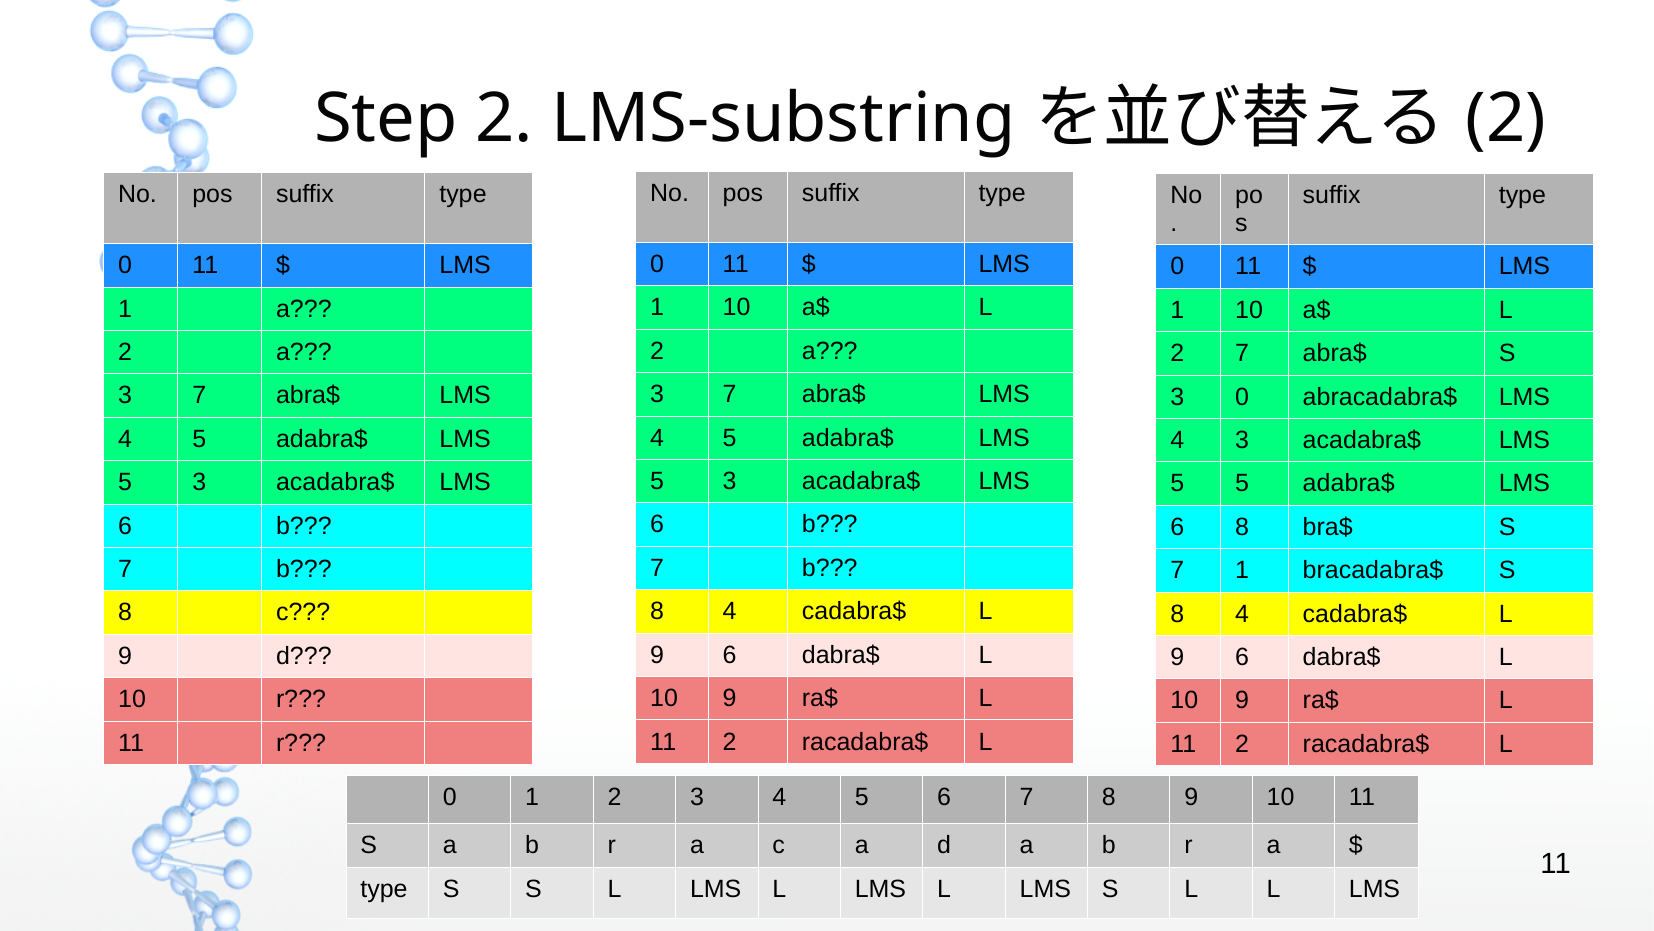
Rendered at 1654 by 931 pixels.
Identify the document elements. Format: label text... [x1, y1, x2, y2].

table_header pos [178, 173, 261, 243]
table_cell bra$ [1289, 506, 1484, 548]
table_header 3 [676, 776, 758, 823]
table_cell 4 [1221, 593, 1288, 635]
table_cell 6 [104, 505, 177, 547]
table_header 9 [1170, 776, 1252, 823]
table_cell 7 [1156, 549, 1220, 592]
table_cell 11 [1221, 245, 1288, 288]
table_cell 1 [1156, 289, 1220, 331]
table_cell $ [262, 244, 424, 287]
table_cell r [594, 824, 675, 867]
table_cell 11 [104, 722, 177, 764]
table_header 7 [1006, 776, 1087, 823]
table_cell LMS [965, 417, 1073, 459]
table_cell LMS [1485, 462, 1593, 505]
table_cell b??? [262, 505, 424, 547]
table_cell 6 [1221, 636, 1288, 678]
table_cell [709, 503, 787, 546]
table_cell a [1253, 824, 1334, 867]
table_cell c??? [262, 591, 424, 634]
table_cell 3 [1156, 376, 1220, 418]
table_cell b [1088, 824, 1169, 867]
table_cell L [923, 868, 1005, 918]
table_cell 6 [1156, 506, 1220, 548]
table_header 1 [511, 776, 593, 823]
table_cell 3 [709, 460, 787, 502]
table_cell S [429, 868, 510, 918]
table_cell [178, 591, 261, 634]
table_cell [425, 591, 532, 634]
table_cell L [965, 634, 1073, 676]
table_cell 0 [1156, 245, 1220, 288]
table_cell [178, 505, 261, 547]
table_cell LMS [676, 868, 758, 918]
table_cell racadabra$ [1289, 723, 1484, 765]
table_cell [709, 547, 787, 589]
table_cell 11 [709, 243, 787, 285]
table_cell 8 [636, 590, 708, 633]
table_header suffix [788, 172, 964, 242]
table_cell 6 [636, 503, 708, 546]
table_cell 2 [709, 720, 787, 763]
table_cell [178, 288, 261, 330]
table_cell 5 [178, 418, 261, 460]
table_cell 5 [1156, 462, 1220, 505]
table_cell type [347, 868, 428, 918]
table_cell a??? [262, 288, 424, 330]
table_header No. [104, 173, 177, 243]
table_header 2 [594, 776, 675, 823]
table_cell [178, 722, 261, 764]
table_cell [178, 548, 261, 590]
table_cell dabra$ [788, 634, 964, 676]
table_cell 1 [104, 288, 177, 330]
table_cell 7 [178, 374, 261, 417]
table_cell a [841, 824, 922, 867]
table_header 10 [1253, 776, 1334, 823]
table_header 0 [429, 776, 510, 823]
table_cell 10 [709, 286, 787, 329]
table_cell abra$ [262, 374, 424, 417]
table_header type [965, 172, 1073, 242]
table_cell a$ [788, 286, 964, 329]
table_cell 8 [1221, 506, 1288, 548]
table_cell 10 [636, 677, 708, 719]
table_cell 11 [178, 244, 261, 287]
table_cell [965, 330, 1073, 372]
table_cell [709, 330, 787, 372]
table_cell 8 [1156, 593, 1220, 635]
table_cell 7 [709, 373, 787, 416]
table_cell L [1485, 289, 1593, 331]
table_cell L [594, 868, 675, 918]
table_cell 9 [104, 635, 177, 677]
table_cell 6 [709, 634, 787, 676]
table_cell c [759, 824, 840, 867]
table_cell 9 [636, 634, 708, 676]
table_cell bracadabra$ [1289, 549, 1484, 592]
table_cell 9 [1156, 636, 1220, 678]
table_cell 7 [104, 548, 177, 590]
table_cell a$ [1289, 289, 1484, 331]
table_cell 0 [636, 243, 708, 285]
table_cell L [1485, 593, 1593, 635]
table_cell r??? [262, 722, 424, 764]
table_cell [178, 635, 261, 677]
table_cell LMS [841, 868, 922, 918]
table_cell 3 [104, 374, 177, 417]
table_cell LMS [1485, 419, 1593, 461]
table_cell 4 [709, 590, 787, 633]
table_cell 2 [104, 331, 177, 373]
table_cell acadabra$ [1289, 419, 1484, 461]
table_cell dabra$ [1289, 636, 1484, 678]
table_cell LMS [425, 418, 532, 460]
table_cell LMS [1335, 868, 1418, 918]
table_cell LMS [1485, 245, 1593, 288]
table_cell LMS [965, 243, 1073, 285]
table_cell abracadabra$ [1289, 376, 1484, 418]
table_cell [425, 505, 532, 547]
table_cell 3 [178, 461, 261, 504]
table_header 11 [1335, 776, 1418, 823]
table_cell 0 [104, 244, 177, 287]
table_header pos [709, 172, 787, 242]
table_cell L [965, 590, 1073, 633]
table_cell abra$ [788, 373, 964, 416]
table_cell acadabra$ [262, 461, 424, 504]
table_cell $ [1289, 245, 1484, 288]
table_cell ra$ [1289, 679, 1484, 722]
table_cell [178, 331, 261, 373]
table_cell S [347, 824, 428, 867]
table_cell S [1485, 506, 1593, 548]
table_cell 1 [636, 286, 708, 329]
table_cell a [1006, 824, 1087, 867]
table_cell 2 [636, 330, 708, 372]
table_cell 10 [1221, 289, 1288, 331]
table_cell d??? [262, 635, 424, 677]
table_header No. [636, 172, 708, 242]
table_cell [965, 503, 1073, 546]
table_header suffix [262, 173, 424, 243]
table_cell [178, 678, 261, 721]
table_cell LMS [425, 374, 532, 417]
table_cell 1 [1221, 549, 1288, 592]
table_cell 5 [636, 460, 708, 502]
table_cell L [1170, 868, 1252, 918]
table_cell adabra$ [788, 417, 964, 459]
table_cell 11 [636, 720, 708, 763]
table_cell 4 [1156, 419, 1220, 461]
table_cell a [429, 824, 510, 867]
table_cell abra$ [1289, 332, 1484, 375]
table_cell L [1253, 868, 1334, 918]
table_cell 2 [1156, 332, 1220, 375]
table_cell S [1485, 332, 1593, 375]
table_cell d [923, 824, 1005, 867]
table_header [347, 776, 428, 823]
table_cell L [1485, 723, 1593, 765]
table_cell L [965, 286, 1073, 329]
table_cell 3 [636, 373, 708, 416]
table_cell a??? [788, 330, 964, 372]
table_cell adabra$ [1289, 462, 1484, 505]
table_cell 5 [104, 461, 177, 504]
table_header suffix [1289, 174, 1484, 244]
table_cell [425, 331, 532, 373]
table_header 5 [841, 776, 922, 823]
table_cell [425, 678, 532, 721]
table_cell b??? [262, 548, 424, 590]
table_cell 5 [709, 417, 787, 459]
table_cell a??? [262, 331, 424, 373]
table_cell L [1485, 636, 1593, 678]
table_cell r [1170, 824, 1252, 867]
table_cell $ [788, 243, 964, 285]
picture [0, 0, 1654, 931]
table_cell L [965, 720, 1073, 763]
table_cell racadabra$ [788, 720, 964, 763]
table_cell [425, 635, 532, 677]
table_cell ra$ [788, 677, 964, 719]
table_cell a [676, 824, 758, 867]
table_cell 10 [1156, 679, 1220, 722]
table_cell 0 [1221, 376, 1288, 418]
table_cell [965, 547, 1073, 589]
table_cell 9 [709, 677, 787, 719]
table_header type [1485, 174, 1593, 244]
table_cell S [1485, 549, 1593, 592]
table_cell b??? [788, 547, 964, 589]
table_cell L [1485, 679, 1593, 722]
table_cell cadabra$ [788, 590, 964, 633]
table_cell 3 [1221, 419, 1288, 461]
table_cell 8 [104, 591, 177, 634]
table_cell LMS [425, 461, 532, 504]
table_cell 4 [104, 418, 177, 460]
table_cell S [1088, 868, 1169, 918]
table_cell b??? [788, 503, 964, 546]
table_header type [425, 173, 532, 243]
table_cell 7 [636, 547, 708, 589]
table_header 8 [1088, 776, 1169, 823]
table_cell S [511, 868, 593, 918]
table_cell 2 [1221, 723, 1288, 765]
table_cell cadabra$ [1289, 593, 1484, 635]
table_cell [425, 288, 532, 330]
table_cell r??? [262, 678, 424, 721]
table_cell LMS [965, 373, 1073, 416]
table_cell acadabra$ [788, 460, 964, 502]
table_cell b [511, 824, 593, 867]
table_cell 4 [636, 417, 708, 459]
table_cell [425, 722, 532, 764]
table_cell 11 [1156, 723, 1220, 765]
table_header 6 [923, 776, 1005, 823]
table_cell adabra$ [262, 418, 424, 460]
table_cell 5 [1221, 462, 1288, 505]
table_cell 9 [1221, 679, 1288, 722]
table_cell 10 [104, 678, 177, 721]
table_cell LMS [965, 460, 1073, 502]
table_header 4 [759, 776, 840, 823]
table_cell L [759, 868, 840, 918]
table_cell 7 [1221, 332, 1288, 375]
table_cell $ [1335, 824, 1418, 867]
table_header pos [1221, 174, 1288, 244]
table_header No. [1156, 174, 1220, 244]
table_cell LMS [1006, 868, 1087, 918]
table_cell L [965, 677, 1073, 719]
title Step 2. LMS-substringを並び替える(2) [265, 35, 1595, 189]
table_cell LMS [425, 244, 532, 287]
table_cell LMS [1485, 376, 1593, 418]
table_cell [425, 548, 532, 590]
